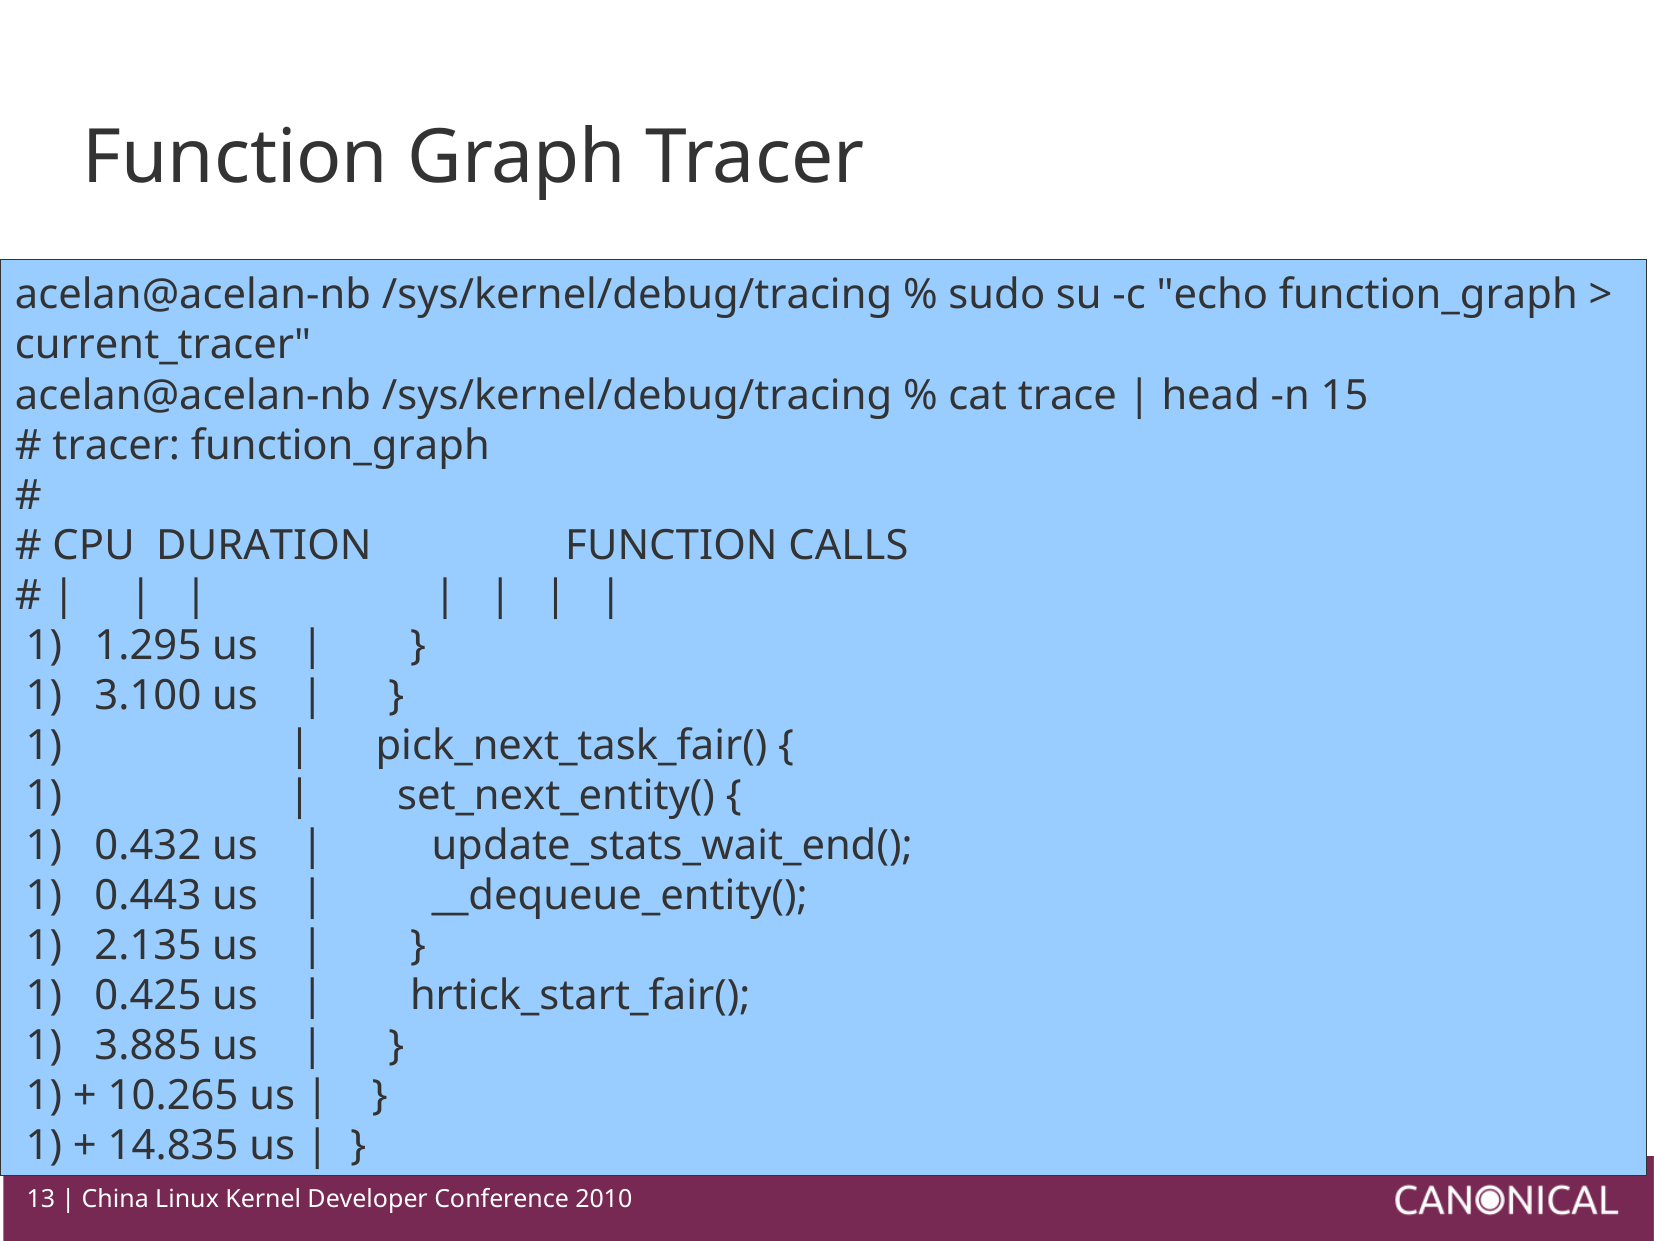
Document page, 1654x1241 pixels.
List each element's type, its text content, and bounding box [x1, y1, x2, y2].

text_box acelan@acelan-nb /sys/kernel/debug/tracing % sudo su -c "echo function_graph > current_tracer" acelan@acelan-nb /sys/kernel/debug/tracing % cat trace | head -n 15 # tracer: function_graph # # CPU DURATION FUNCTION CALLS # | | | | | | | 1) 1.295 us | } 1) 3.100 us | } 1) | pick_next_task_fair() { 1) | set_next_entity() { 1) 0.432 us | update_stats_wait_end(); 1) 0.443 us | __dequeue_entity(); 1) 2.135 us | } 1) 0.425 us | hrtick_start_fair(); 1) 3.885 us | } 1) + 10.265 us | } 1) + 14.835 us | } [0, 259, 1647, 1176]
title Function Graph Tracer [82, 56, 1571, 249]
picture [3, 1156, 1654, 1241]
